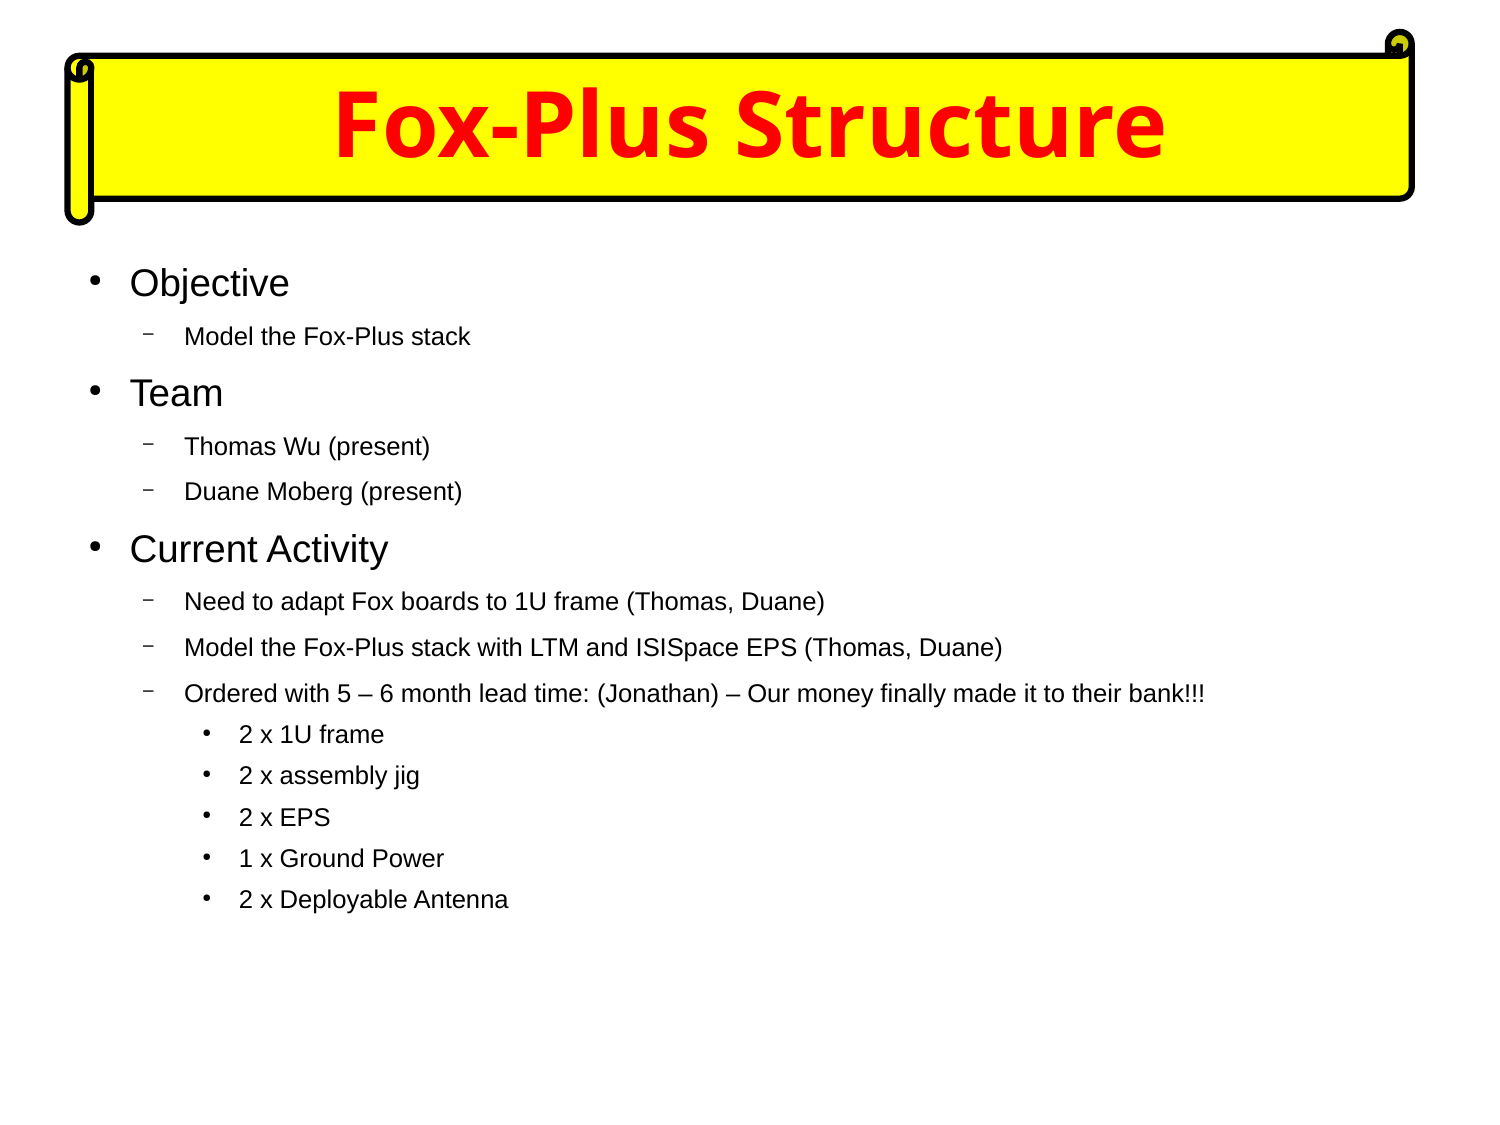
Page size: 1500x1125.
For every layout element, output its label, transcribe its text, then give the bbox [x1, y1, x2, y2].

text_box [72, 31, 1412, 58]
text_box Fox-Plus Structure [0, 58, 1500, 184]
list Objective Model the Fox-Plus stack Team Thomas Wu (present) Duane Moberg (present) Current Activity Need to adapt Fox boards to 1U frame (Thomas, Duane) Model the Fox-Plus stack with LTM and ISISpace EPS (Thomas, Duane) Ordered with 5 – 6 month lead time: (Jonathan) – Our money finally made it to their bank!!! 2 x 1U frame 2 x assembly jig 2 x EPS 1 x Ground Power 2 x Deployable Antenna [75, 263, 1425, 916]
text_box [67, 184, 1412, 223]
